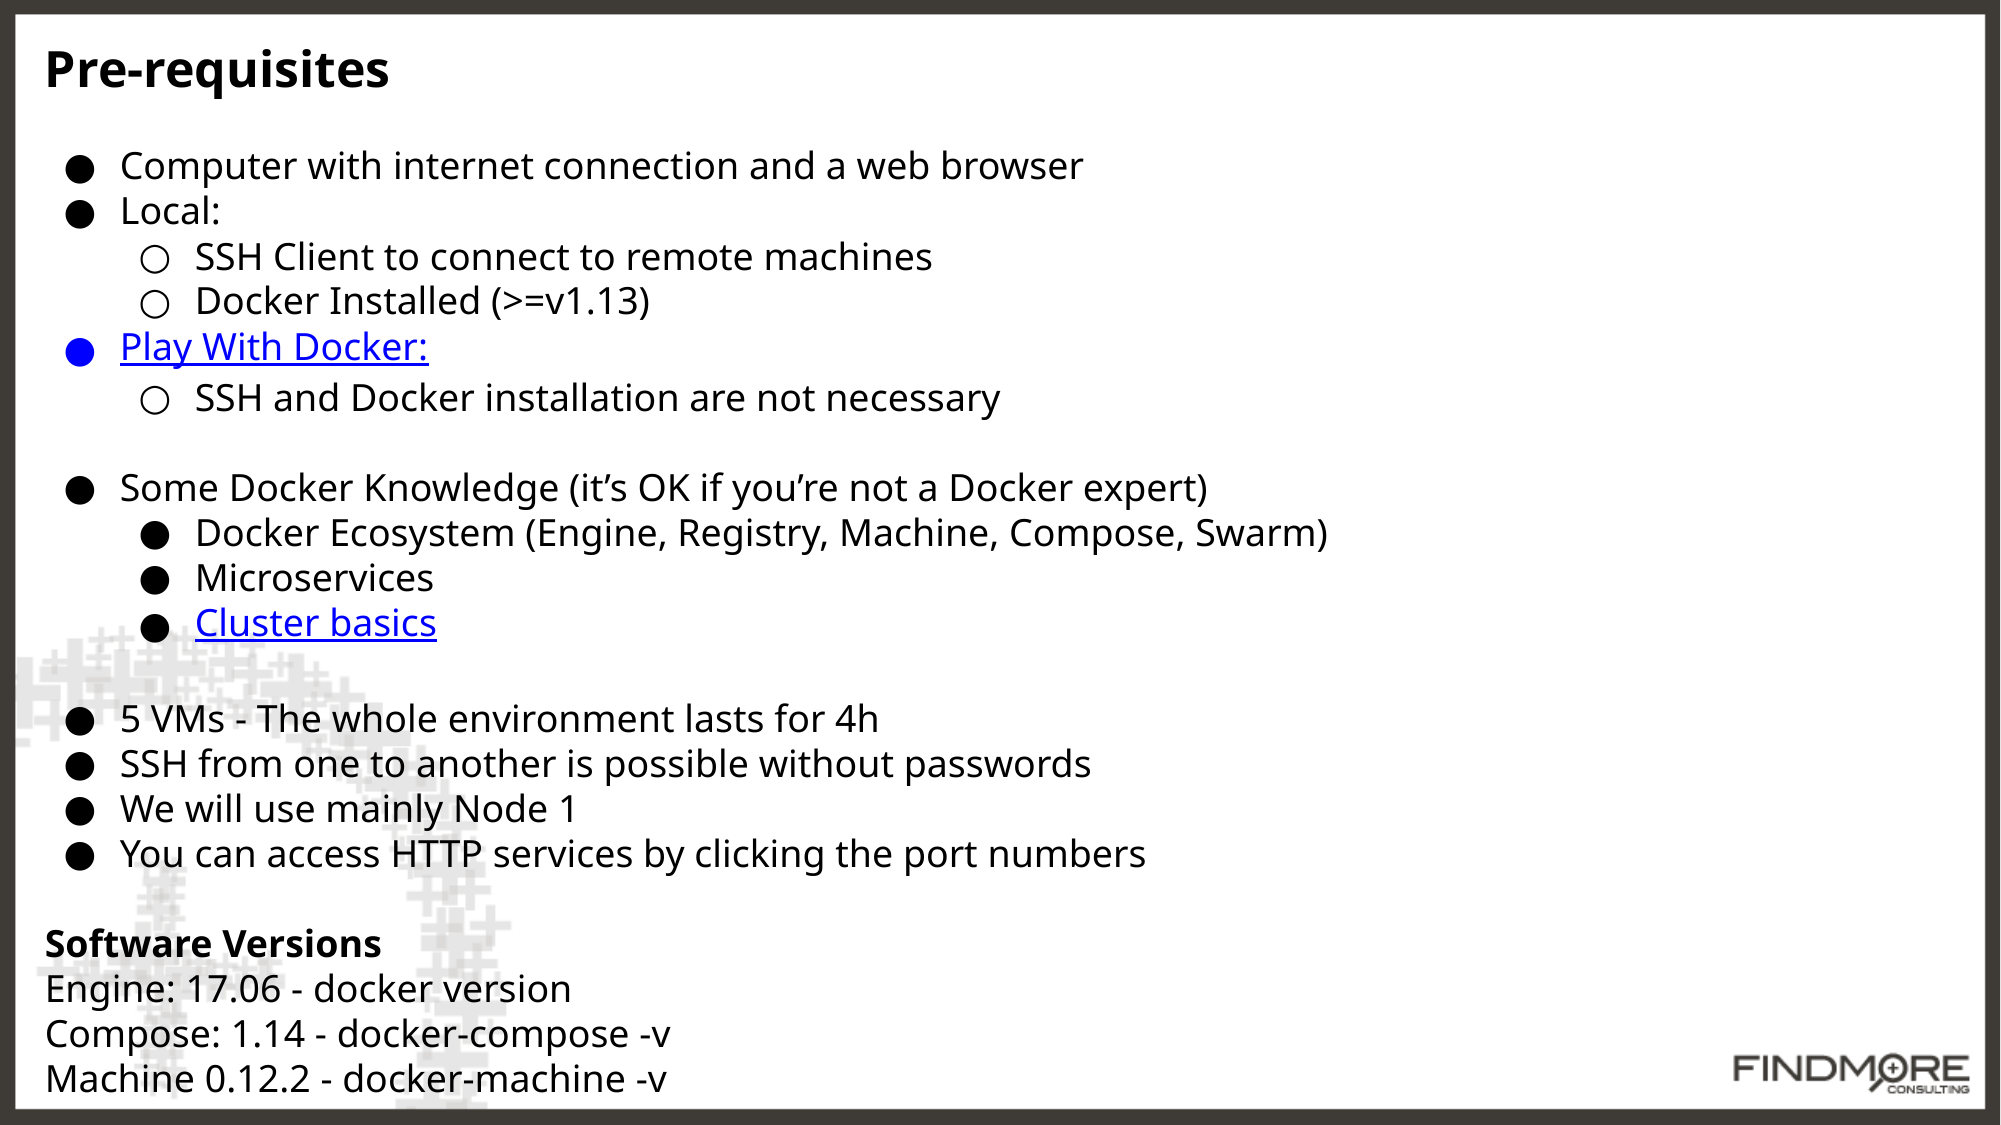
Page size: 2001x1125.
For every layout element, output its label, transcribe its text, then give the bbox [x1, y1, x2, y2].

text_box Pre-requisites Computer with internet connection and a web browser Local: SSH Client to connect to remote machines Docker Installed (>=v1.13) Play With Docker: SSH and Docker installation are not necessary Some Docker Knowledge (it’s OK if you’re not a Docker expert) Docker Ecosystem (Engine, Registry, Machine, Compose, Swarm) Microservices Cluster basics 5 VMs - The whole environment lasts for 4h SSH from one to another is possible without passwords We will use mainly Node 1 You can access HTTP services by clicking the port numbers Software Versions Engine: 17.06 - docker version Compose: 1.14 - docker-compose -v Machine 0.12.2 - docker-machine -v [29, 30, 1950, 1093]
picture [0, 0, 2001, 1125]
